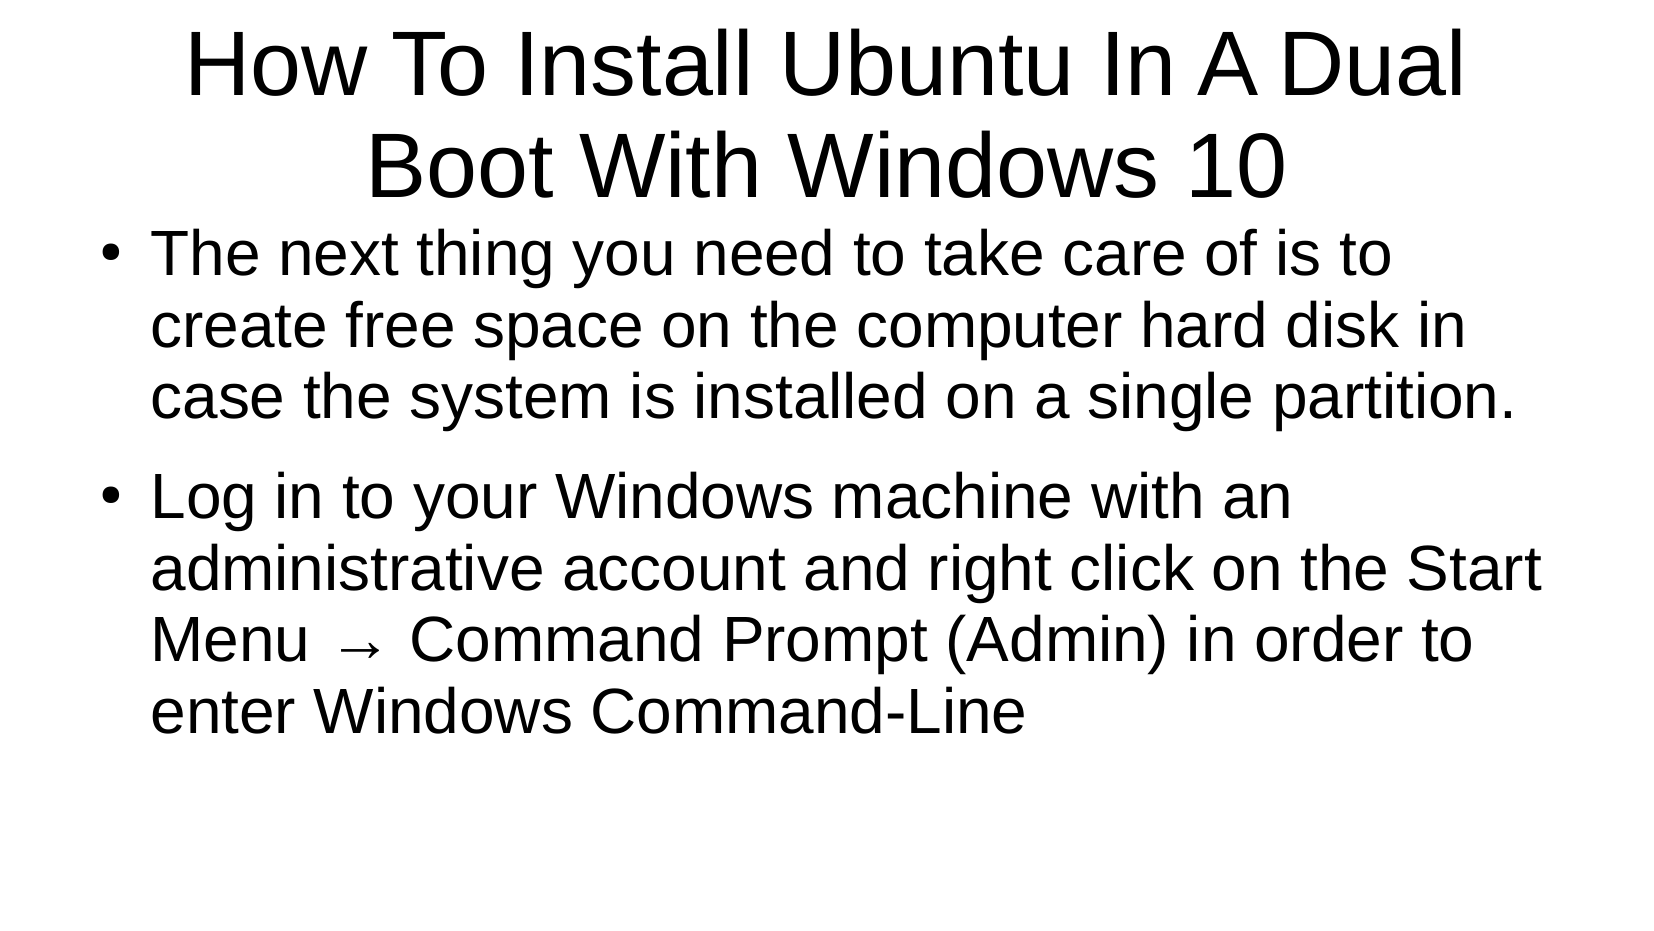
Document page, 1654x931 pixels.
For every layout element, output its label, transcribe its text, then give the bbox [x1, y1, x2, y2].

title How To Install Ubuntu In A Dual Boot With Windows 10 [82, 12, 1571, 217]
list The next thing you need to take care of is to create free space on the computer hard disk in case the system is installed on a single partition. Log in to your Windows machine with an administrative account and right click on the Start Menu → Command Prompt (Admin) in order to enter Windows Command-Line [82, 217, 1571, 758]
